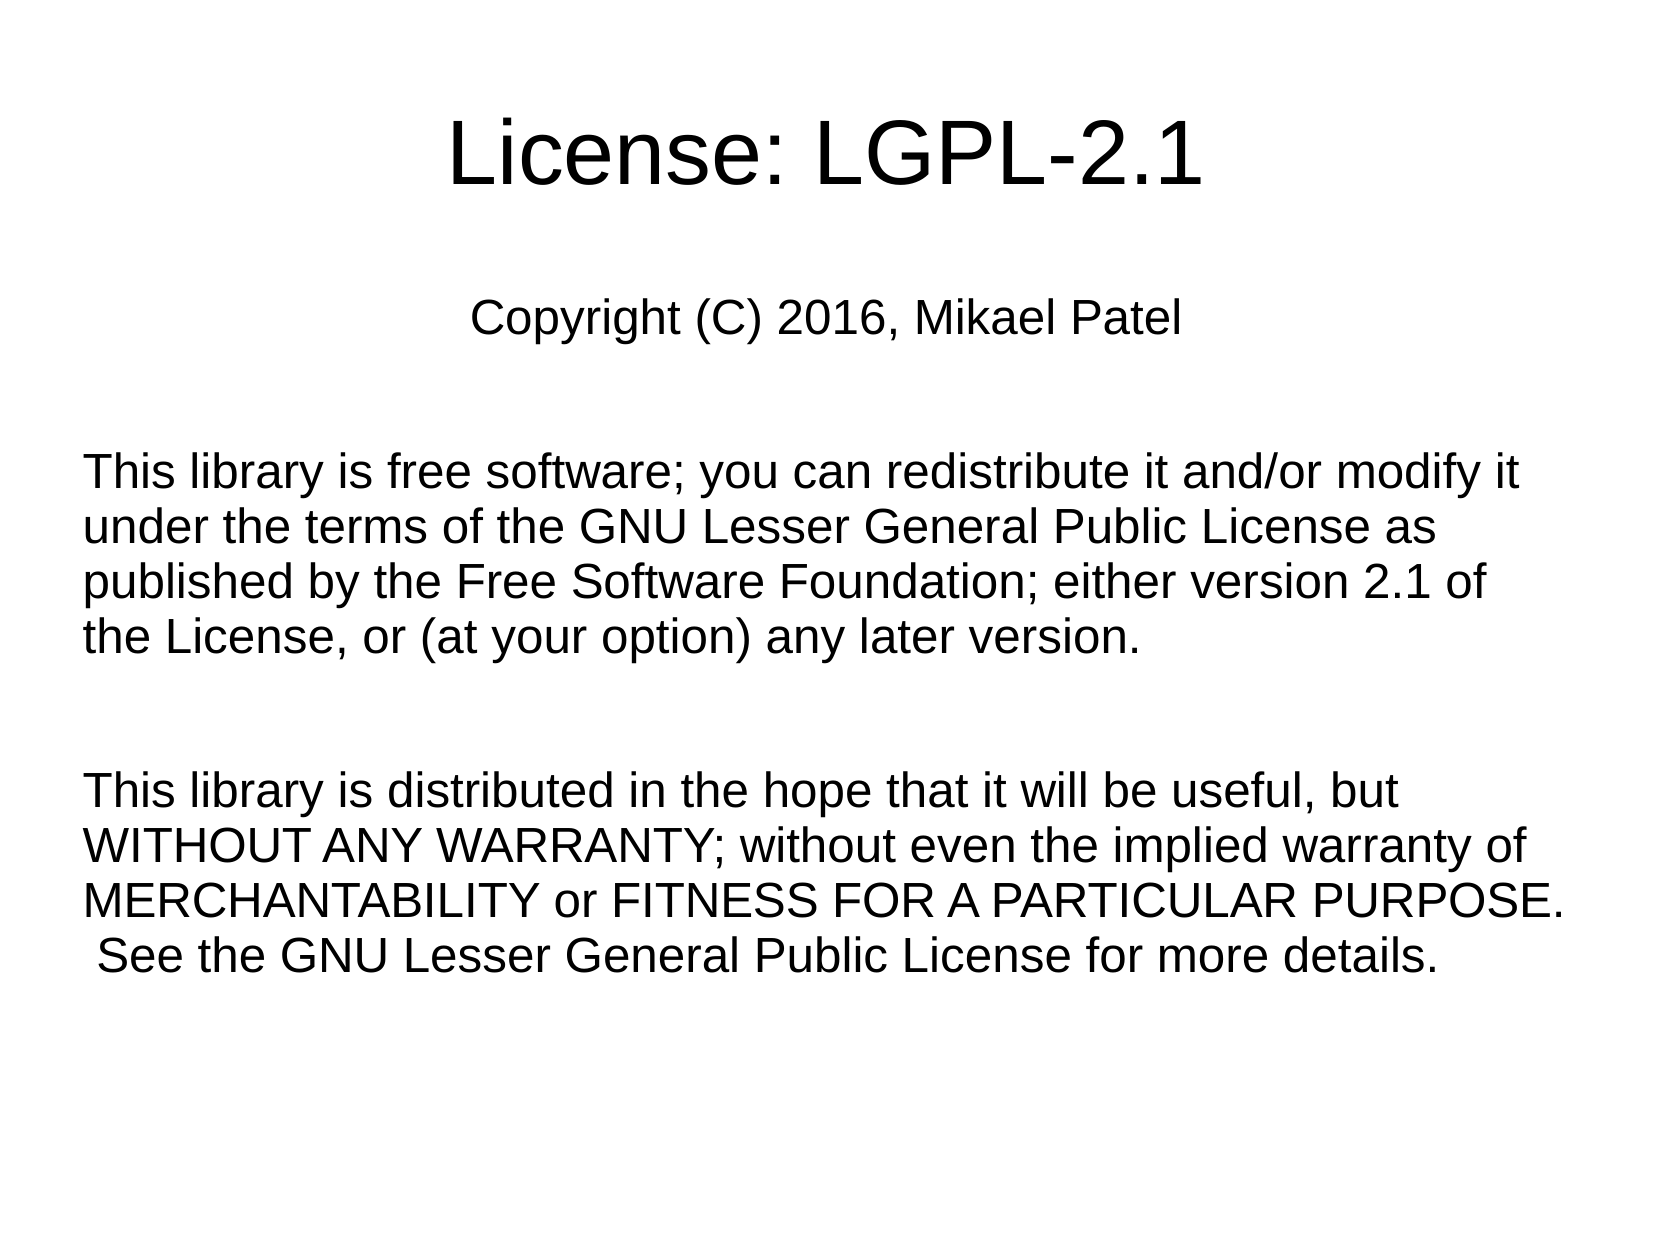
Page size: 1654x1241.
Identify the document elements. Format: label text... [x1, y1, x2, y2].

list Copyright (C) 2016, Mikael Patel This library is free software; you can redistribute it and/or modify it under the terms of the GNU Lesser General Public License as published by the Free Software Foundation; either version 2.1 of the License, or (at your option) any later version. This library is distributed in the hope that it will be useful, but WITHOUT ANY WARRANTY; without even the implied warranty of MERCHANTABILITY or FITNESS FOR A PARTICULAR PURPOSE. See the GNU Lesser General Public License for more details. [82, 290, 1571, 1010]
title License: LGPL-2.1 [82, 49, 1571, 257]
